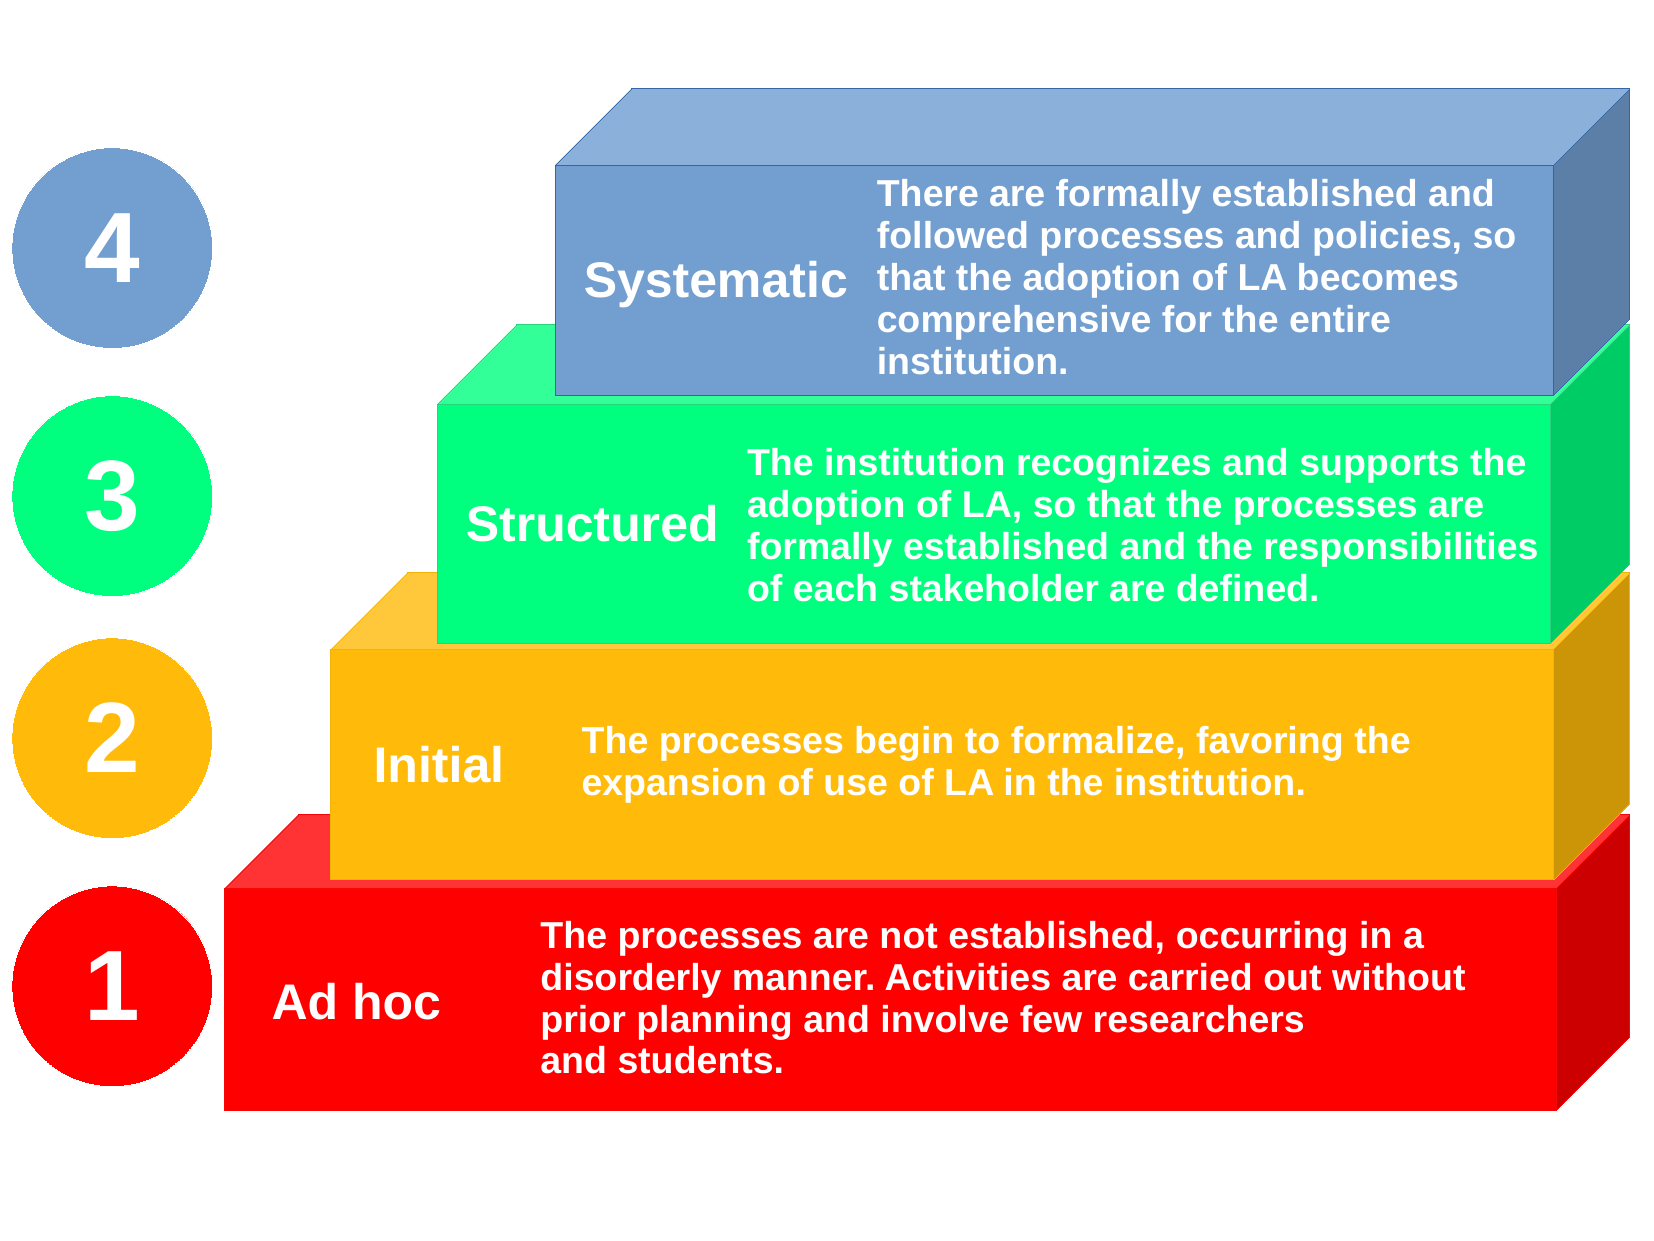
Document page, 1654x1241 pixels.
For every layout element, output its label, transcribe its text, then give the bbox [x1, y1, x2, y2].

text_box Systematic [555, 166, 1553, 396]
text_box 1 [11, 885, 213, 1087]
text_box 2 [11, 637, 213, 839]
text_box 3 [11, 395, 213, 597]
text_box 4 [11, 147, 213, 349]
text_box Initial [330, 650, 1553, 880]
text_box The processes begin to formalize, favoring the expansion of use of LA in the institution. [566, 673, 1512, 851]
text_box The institution recognizes and supports the adoption of LA, so that the processes are formally established and the responsibilities of each stakeholder are defined. [732, 437, 1512, 615]
text_box There are formally established and followed processes and policies, so that the adoption of LA becomes comprehensive for the entire institution. [862, 188, 1536, 367]
text_box Ad hoc [224, 889, 1556, 1111]
text_box Structured [437, 405, 1550, 644]
text_box The processes are not established, occurring in a disorderly manner. Activities are carried out without prior planning and involve few researchers and students. [525, 915, 1512, 1081]
